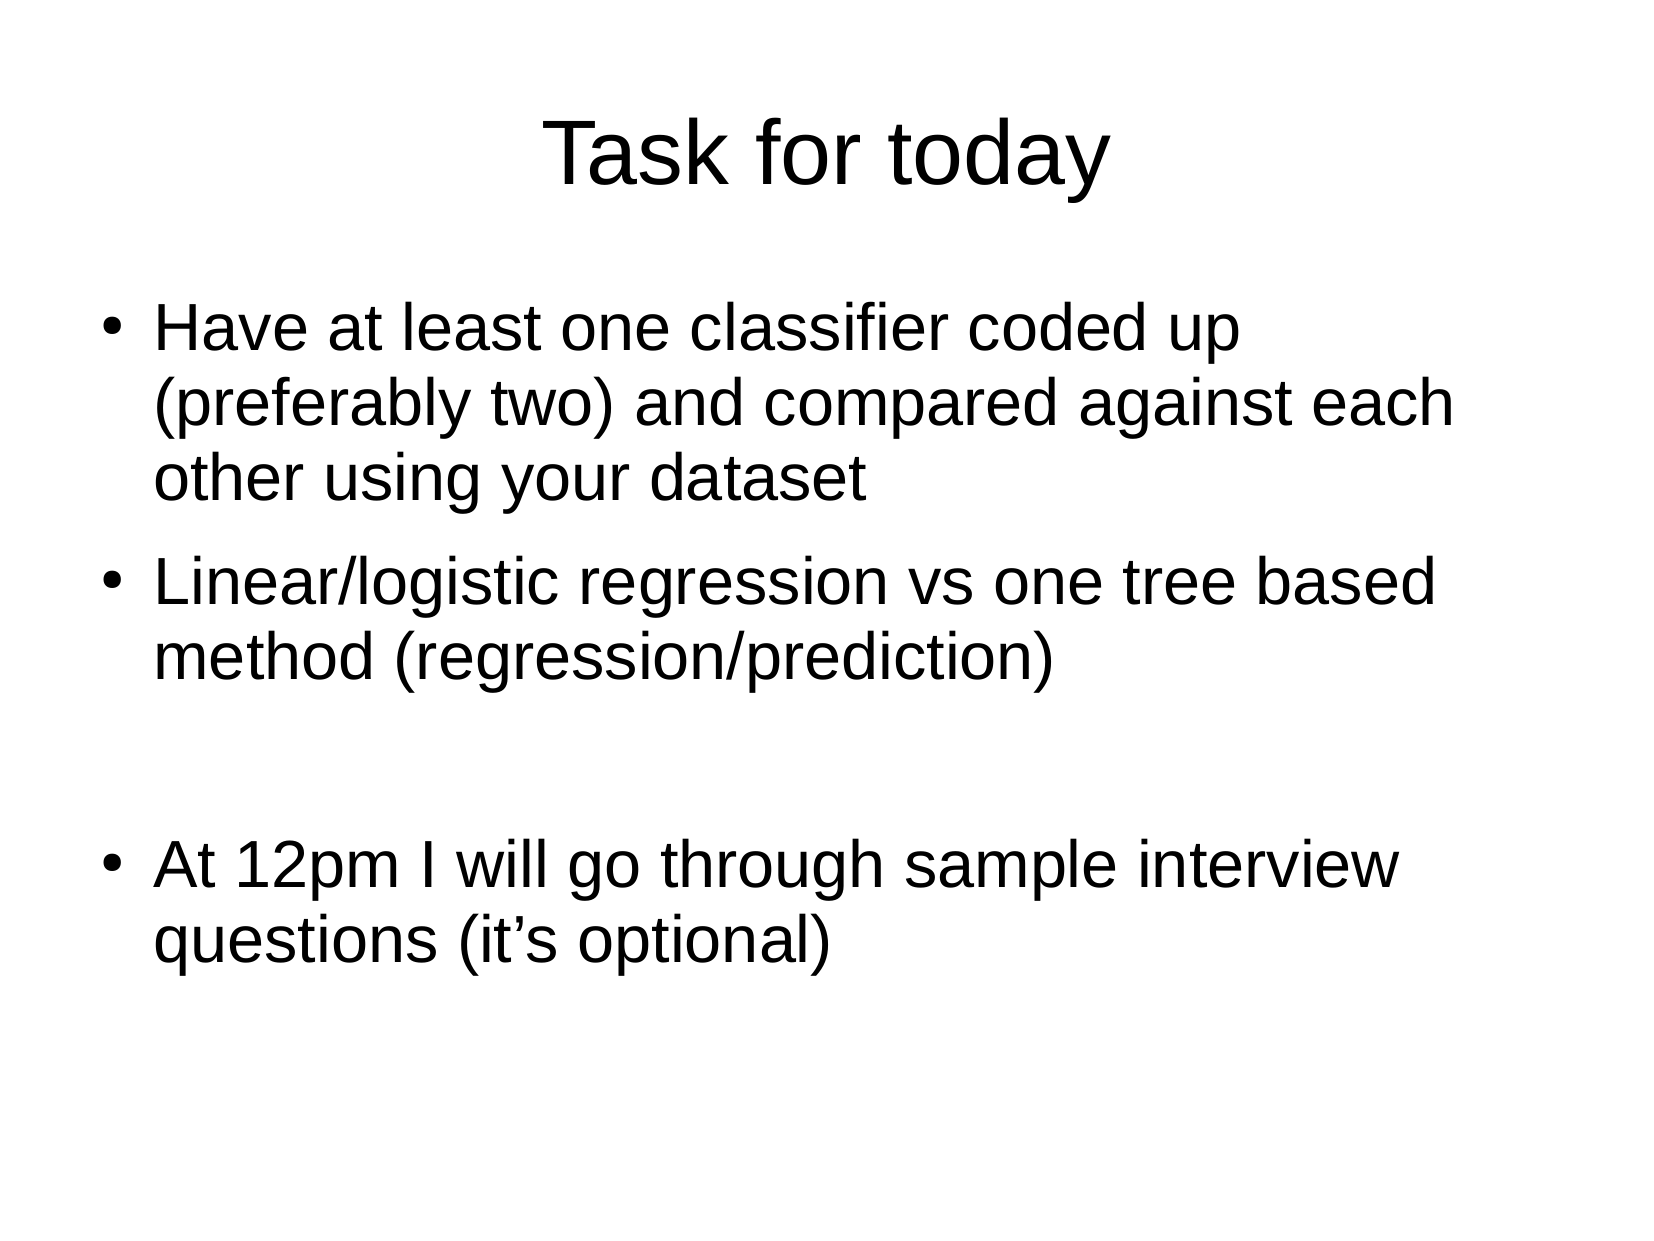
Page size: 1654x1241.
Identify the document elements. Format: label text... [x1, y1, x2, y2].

title Task for today [82, 49, 1571, 257]
list Have at least one classifier coded up (preferably two) and compared against each other using your dataset Linear/logistic regression vs one tree based method (regression/prediction) At 12pm I will go through sample interview questions (it’s optional) [82, 290, 1571, 1010]
